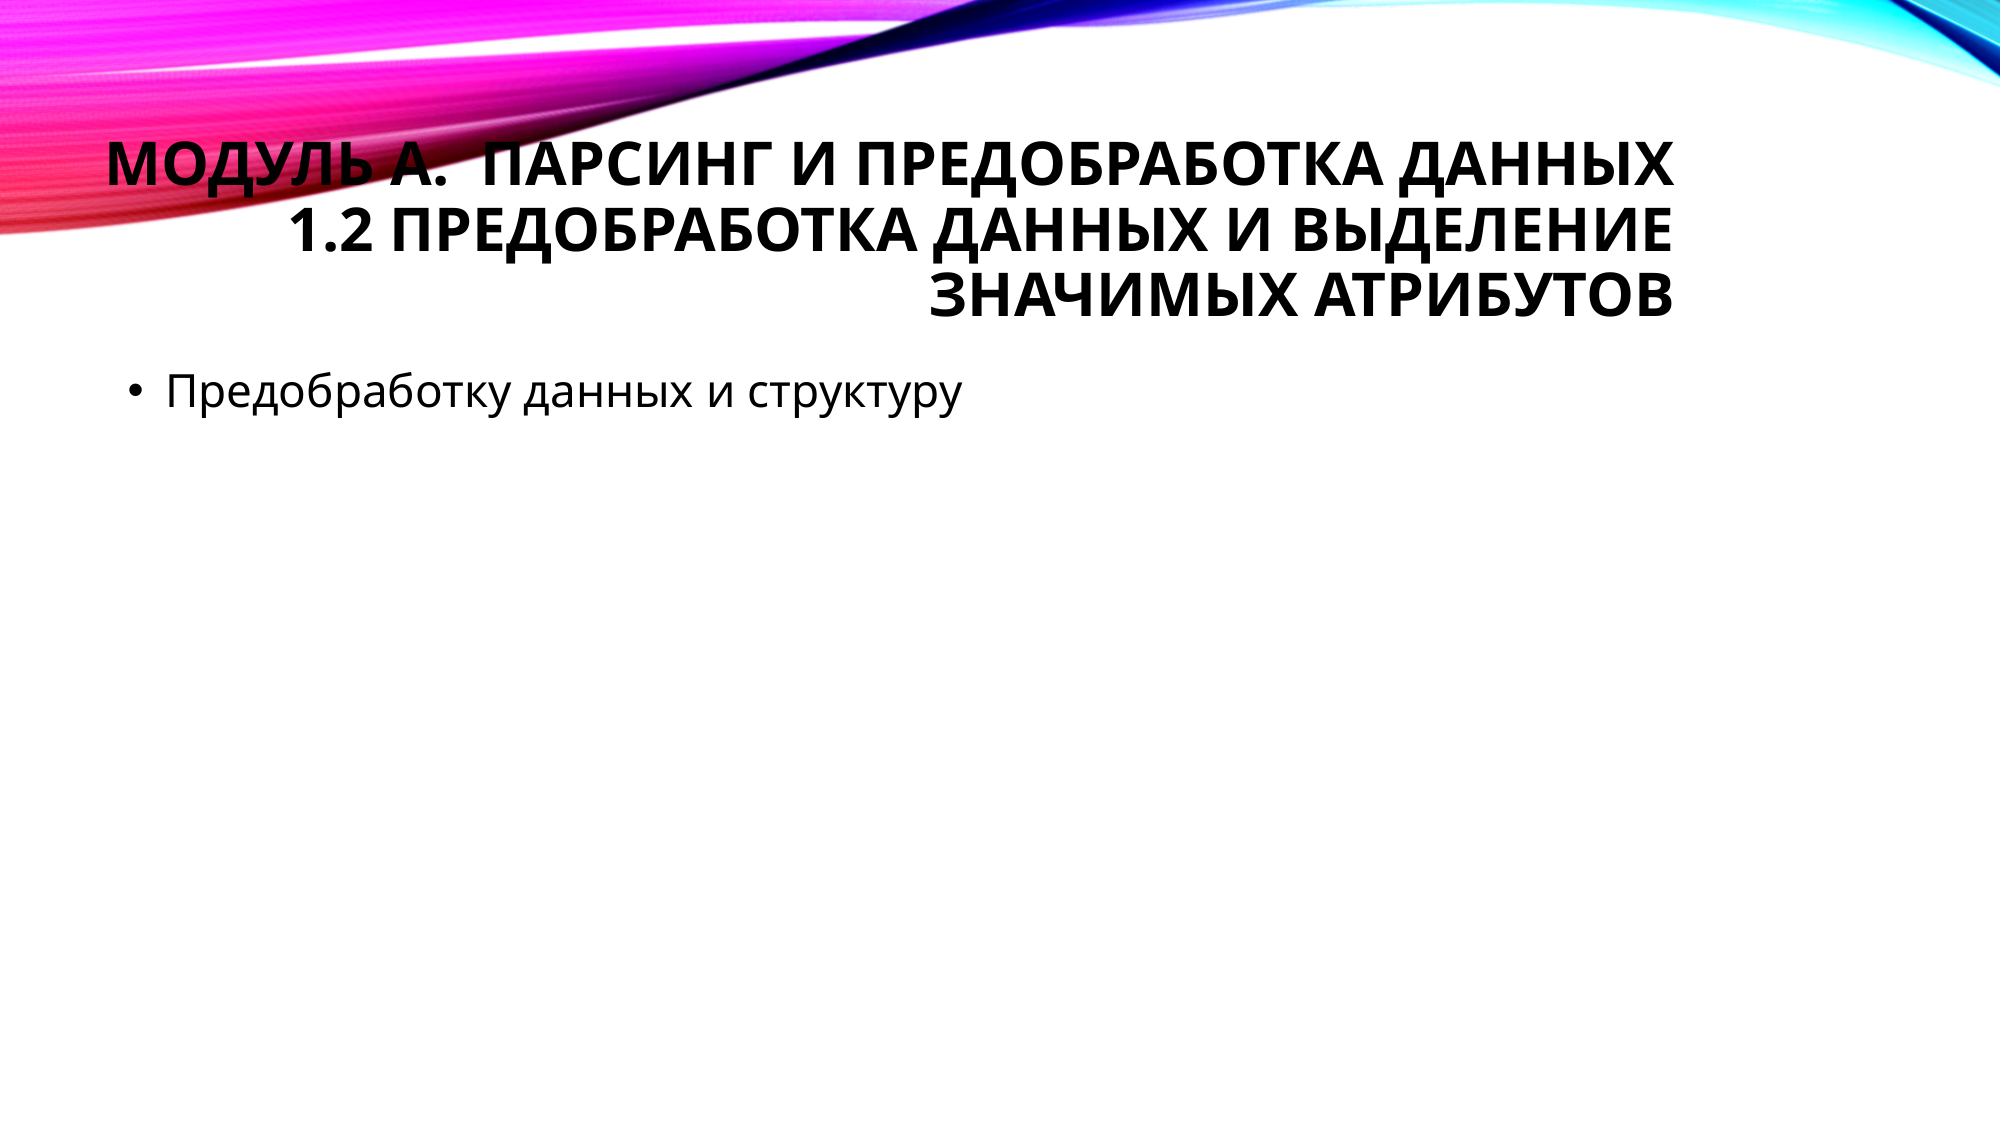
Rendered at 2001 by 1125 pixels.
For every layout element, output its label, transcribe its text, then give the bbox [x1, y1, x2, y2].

list Предобработку данных и структуру [112, 360, 1888, 1021]
title Модуль А. Парсинг и предобработка данных 1.2 Предобработка данных и выделение значимых атрибутов [89, 125, 1888, 338]
